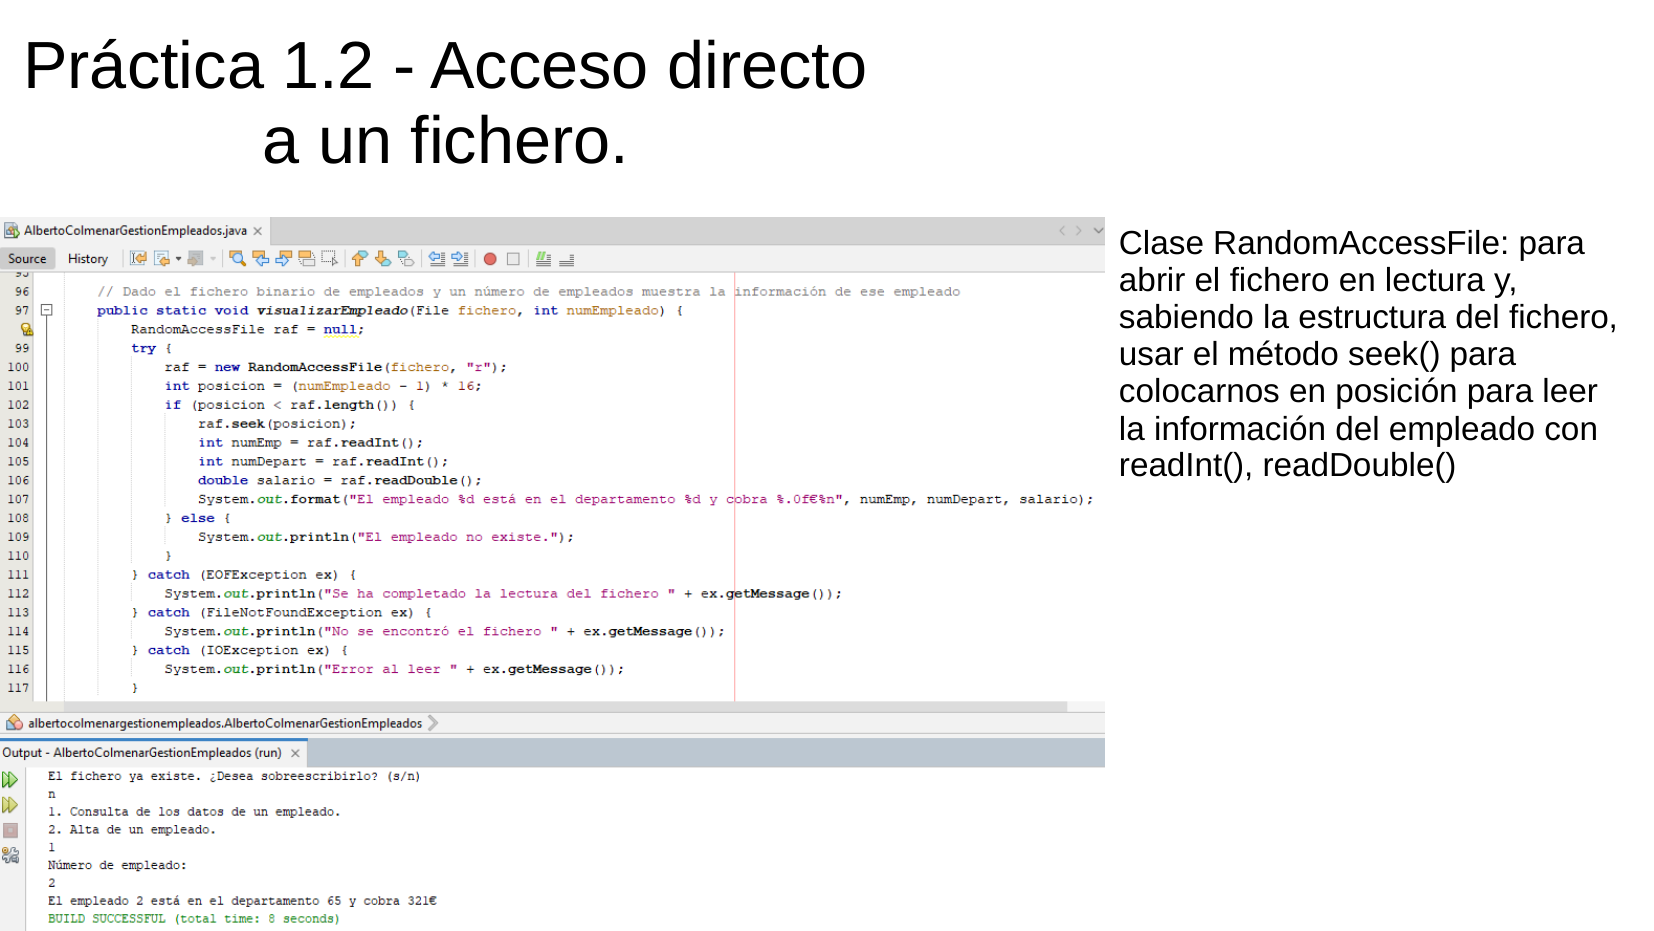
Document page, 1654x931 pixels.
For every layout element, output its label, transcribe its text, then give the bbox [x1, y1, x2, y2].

text_box Clase RandomAccessFile: para abrir el fichero en lectura y, sabiendo la estructura del fichero, usar el método seek() para colocarnos en posición para leer la información del empleado con readInt(), readDouble() [1104, 217, 1636, 572]
title Práctica 1.2 - Acceso directo a un fichero. [0, 0, 892, 206]
picture [0, 217, 1105, 931]
